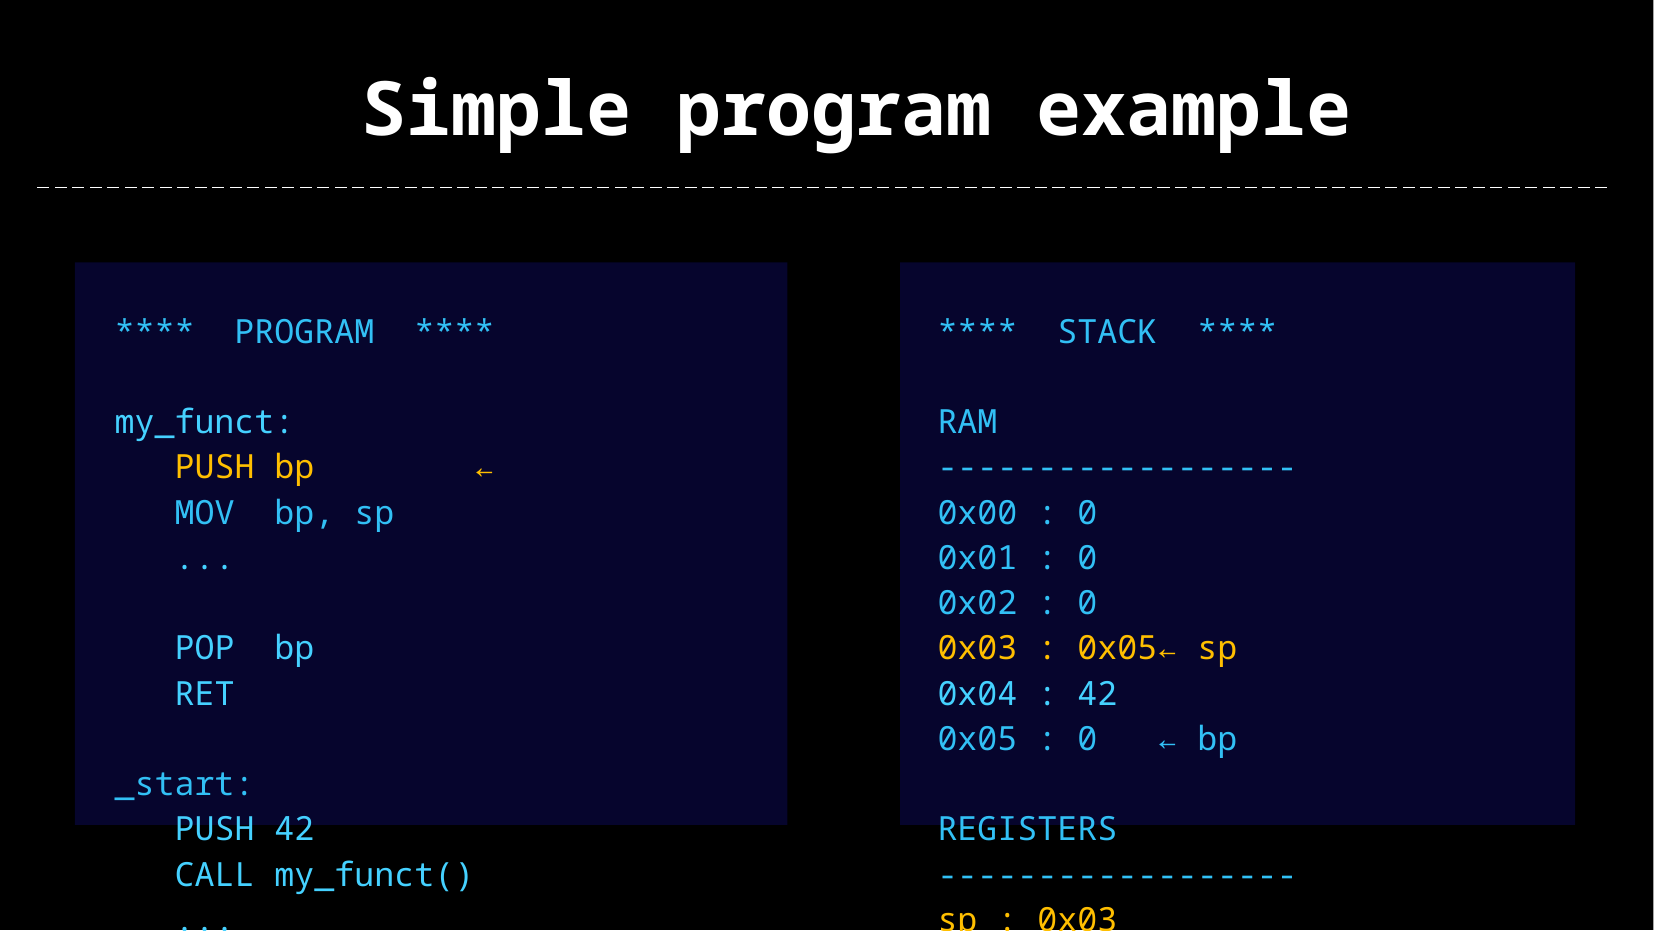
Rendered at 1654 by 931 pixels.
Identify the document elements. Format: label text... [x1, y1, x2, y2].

text_box [74, 262, 788, 825]
text_box [180, 819, 189, 825]
title Simple program example [112, 24, 1601, 188]
text_box [900, 262, 1576, 825]
text_box **** PROGRAM **** my_funct: PUSH bp ← MOV bp, sp ... POP bp RET _start: PUSH 42 CALL my_funct() ... [114, 262, 748, 802]
text_box [1083, 819, 1091, 825]
text_box **** STACK **** RAM ------------------ 0x00 : 0 0x01 : 0 0x02 : 0 0x03 : 0x05← sp 0x04 : 42 0x05 : 0 ← bp REGISTERS ------------------ sp : 0x03 bp : 0x05 [937, 262, 1538, 802]
text_box [943, 819, 951, 825]
